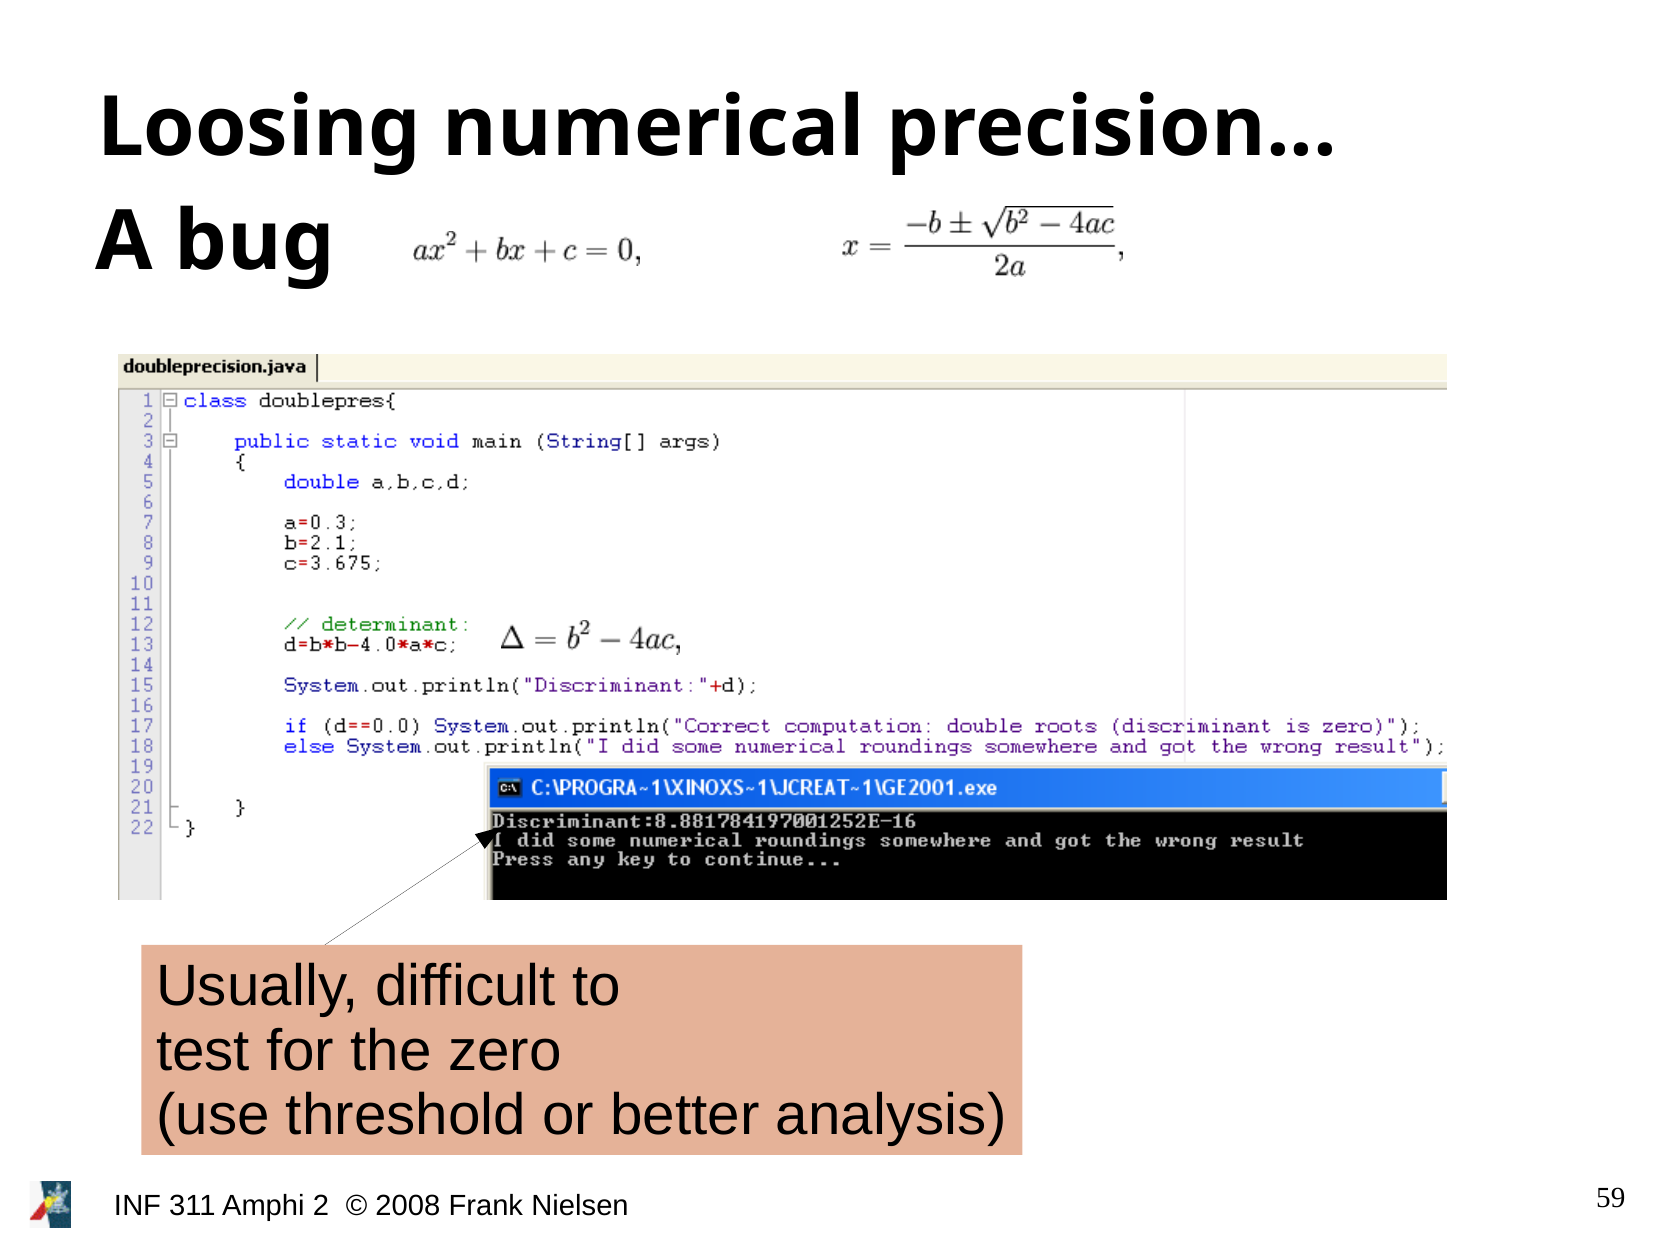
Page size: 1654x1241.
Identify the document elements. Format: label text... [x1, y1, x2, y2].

picture [29, 1181, 71, 1228]
text_box Usually, difficult to test for the zero (use threshold or better analysis) [141, 944, 1023, 1155]
picture [413, 231, 640, 266]
text_box Loosing numerical precision... A bug [59, 59, 1625, 309]
picture [842, 206, 1123, 277]
picture [118, 354, 1447, 900]
